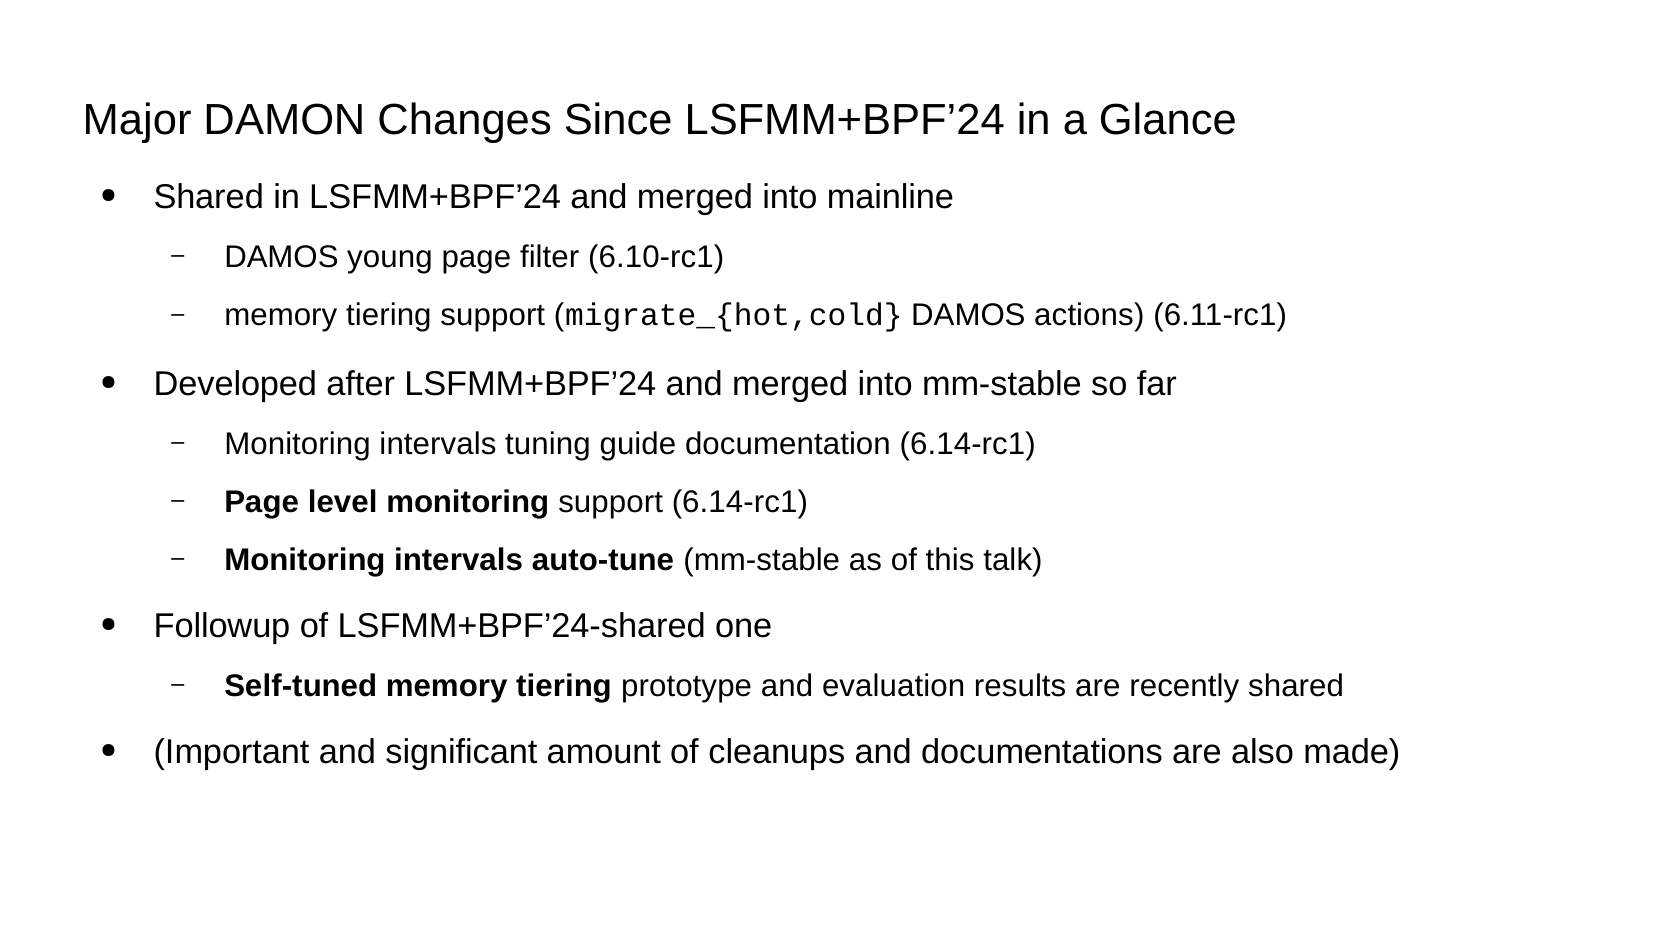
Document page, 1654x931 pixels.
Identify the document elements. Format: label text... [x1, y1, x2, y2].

title Major DAMON Changes Since LSFMM+BPF’24 in a Glance [82, 81, 1571, 157]
list Shared in LSFMM+BPF’24 and merged into mainline DAMOS young page filter (6.10-rc1) memory tiering support (migrate_{hot,cold} DAMOS actions) (6.11-rc1) Developed after LSFMM+BPF’24 and merged into mm-stable so far Monitoring intervals tuning guide documentation (6.14-rc1) Page level monitoring support (6.14-rc1) Monitoring intervals auto-tune (mm-stable as of this talk) Followup of LSFMM+BPF’24-shared one Self-tuned memory tiering prototype and evaluation results are recently shared (Important and significant amount of cleanups and documentations are also made) [82, 177, 1571, 833]
